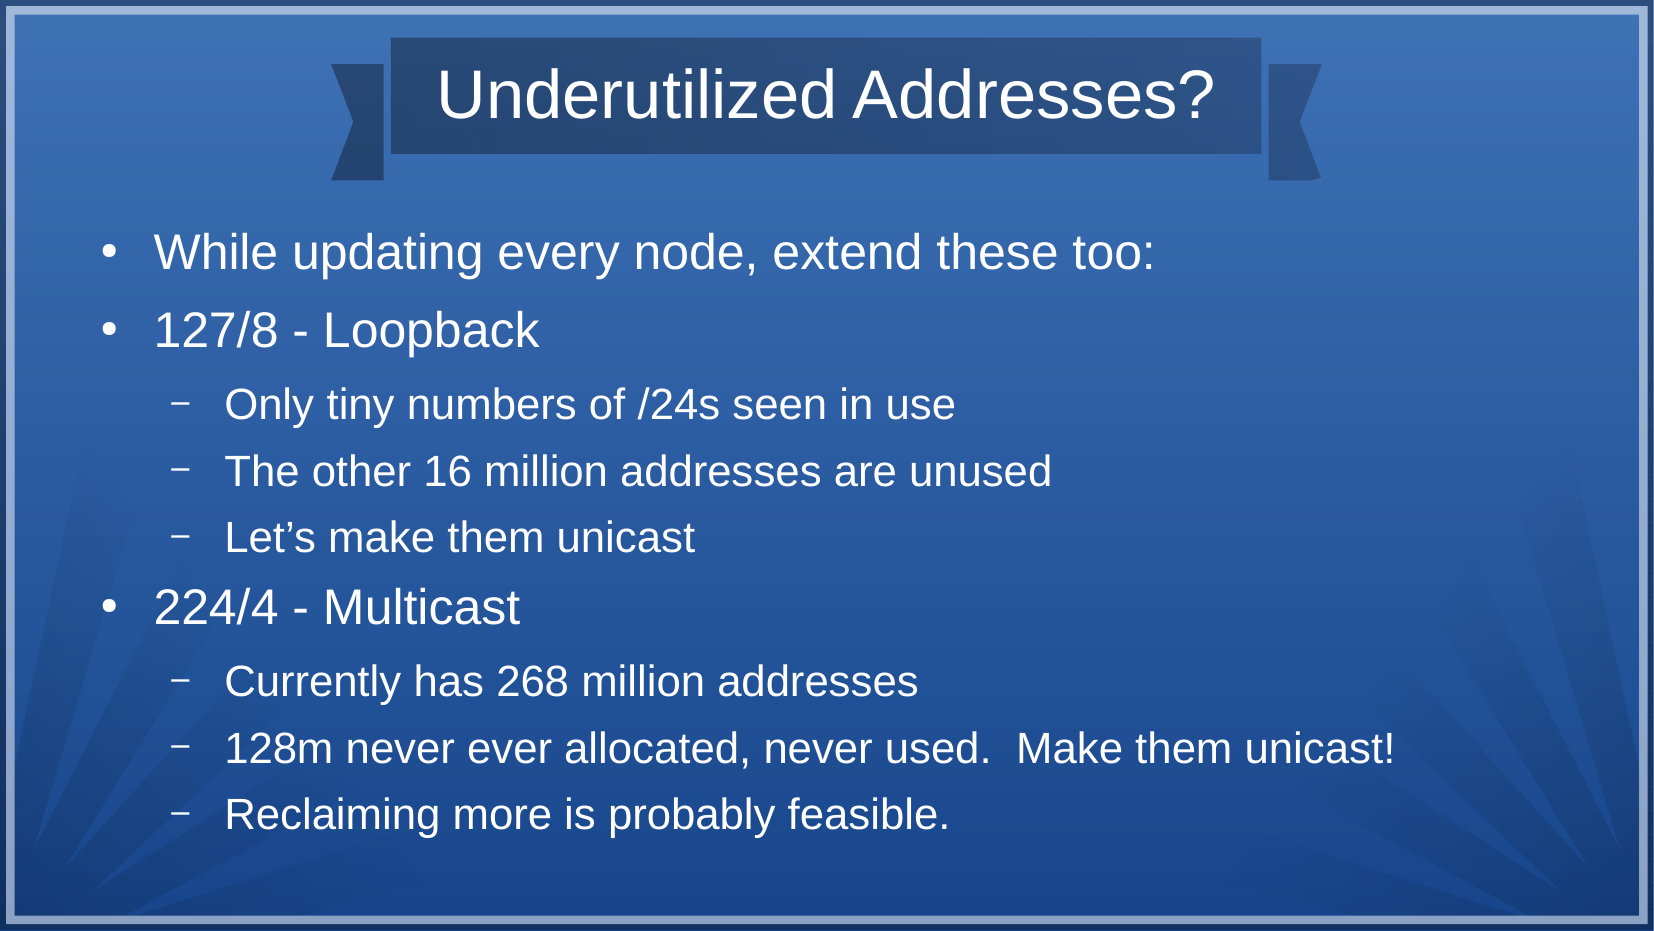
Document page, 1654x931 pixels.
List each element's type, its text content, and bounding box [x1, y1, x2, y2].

title Underutilized Addresses? [389, 35, 1264, 154]
list While updating every node, extend these too: 127/8 - Loopback Only tiny numbers of /24s seen in use The other 16 million addresses are unused Let’s make them unicast 224/4 - Multicast Currently has 268 million addresses 128m never ever allocated, never used. Make them unicast! Reclaiming more is probably feasible. [82, 224, 1571, 848]
